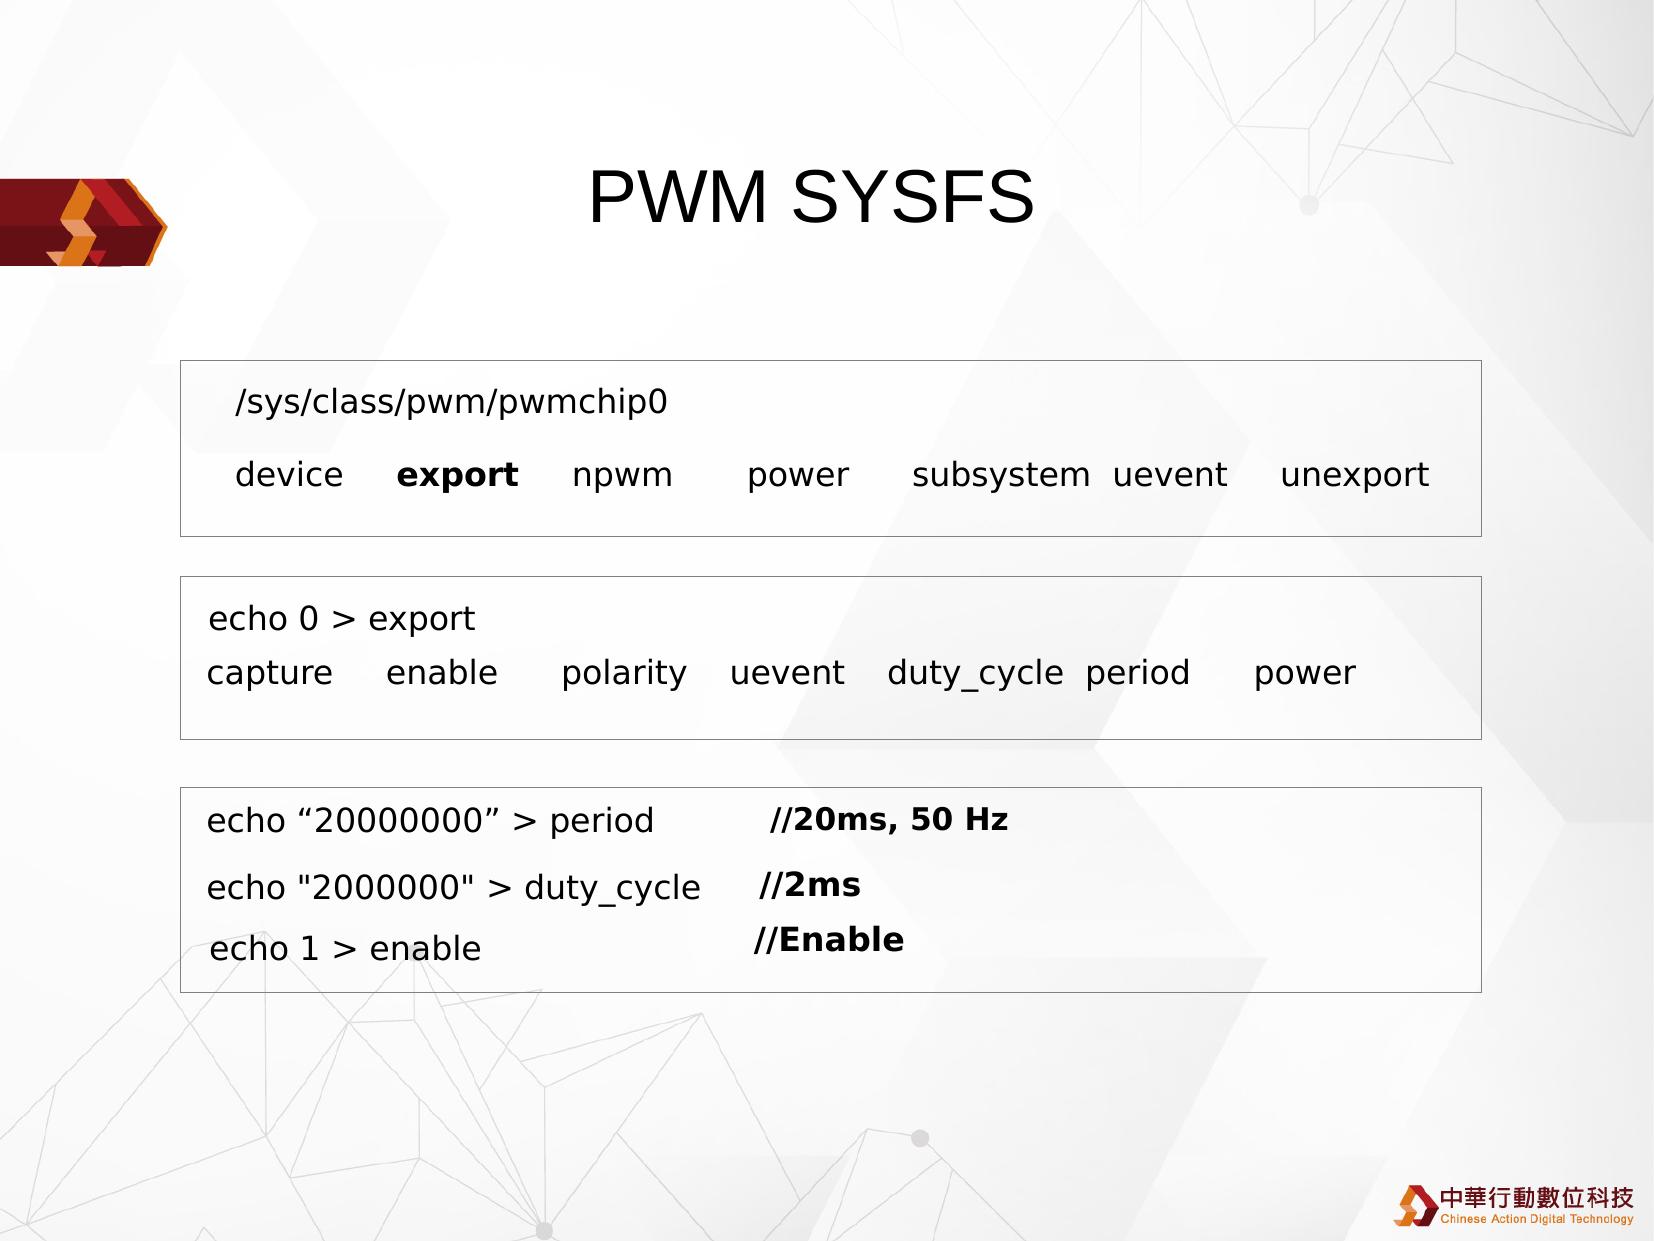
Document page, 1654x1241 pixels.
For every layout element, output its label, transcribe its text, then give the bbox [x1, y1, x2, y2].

text_box echo “20000000” > period [191, 794, 681, 848]
text_box //Enable [739, 913, 1122, 967]
text_box device export npwm power subsystem uevent unexport [220, 448, 1481, 536]
text_box /sys/class/pwm/pwmchip0 [220, 375, 833, 430]
title PWM SYSFS [118, 112, 1506, 281]
text_box echo 0 > export [193, 592, 561, 646]
text_box echo 1 > enable [194, 922, 558, 977]
text_box capture enable polarity uevent duty_cycle period power [191, 646, 1412, 735]
text_box echo "2000000" > duty_cycle [191, 860, 789, 915]
text_box //20ms, 50 Hz [755, 794, 1245, 847]
text_box //2ms [744, 858, 1234, 912]
picture [0, 0, 1654, 1241]
